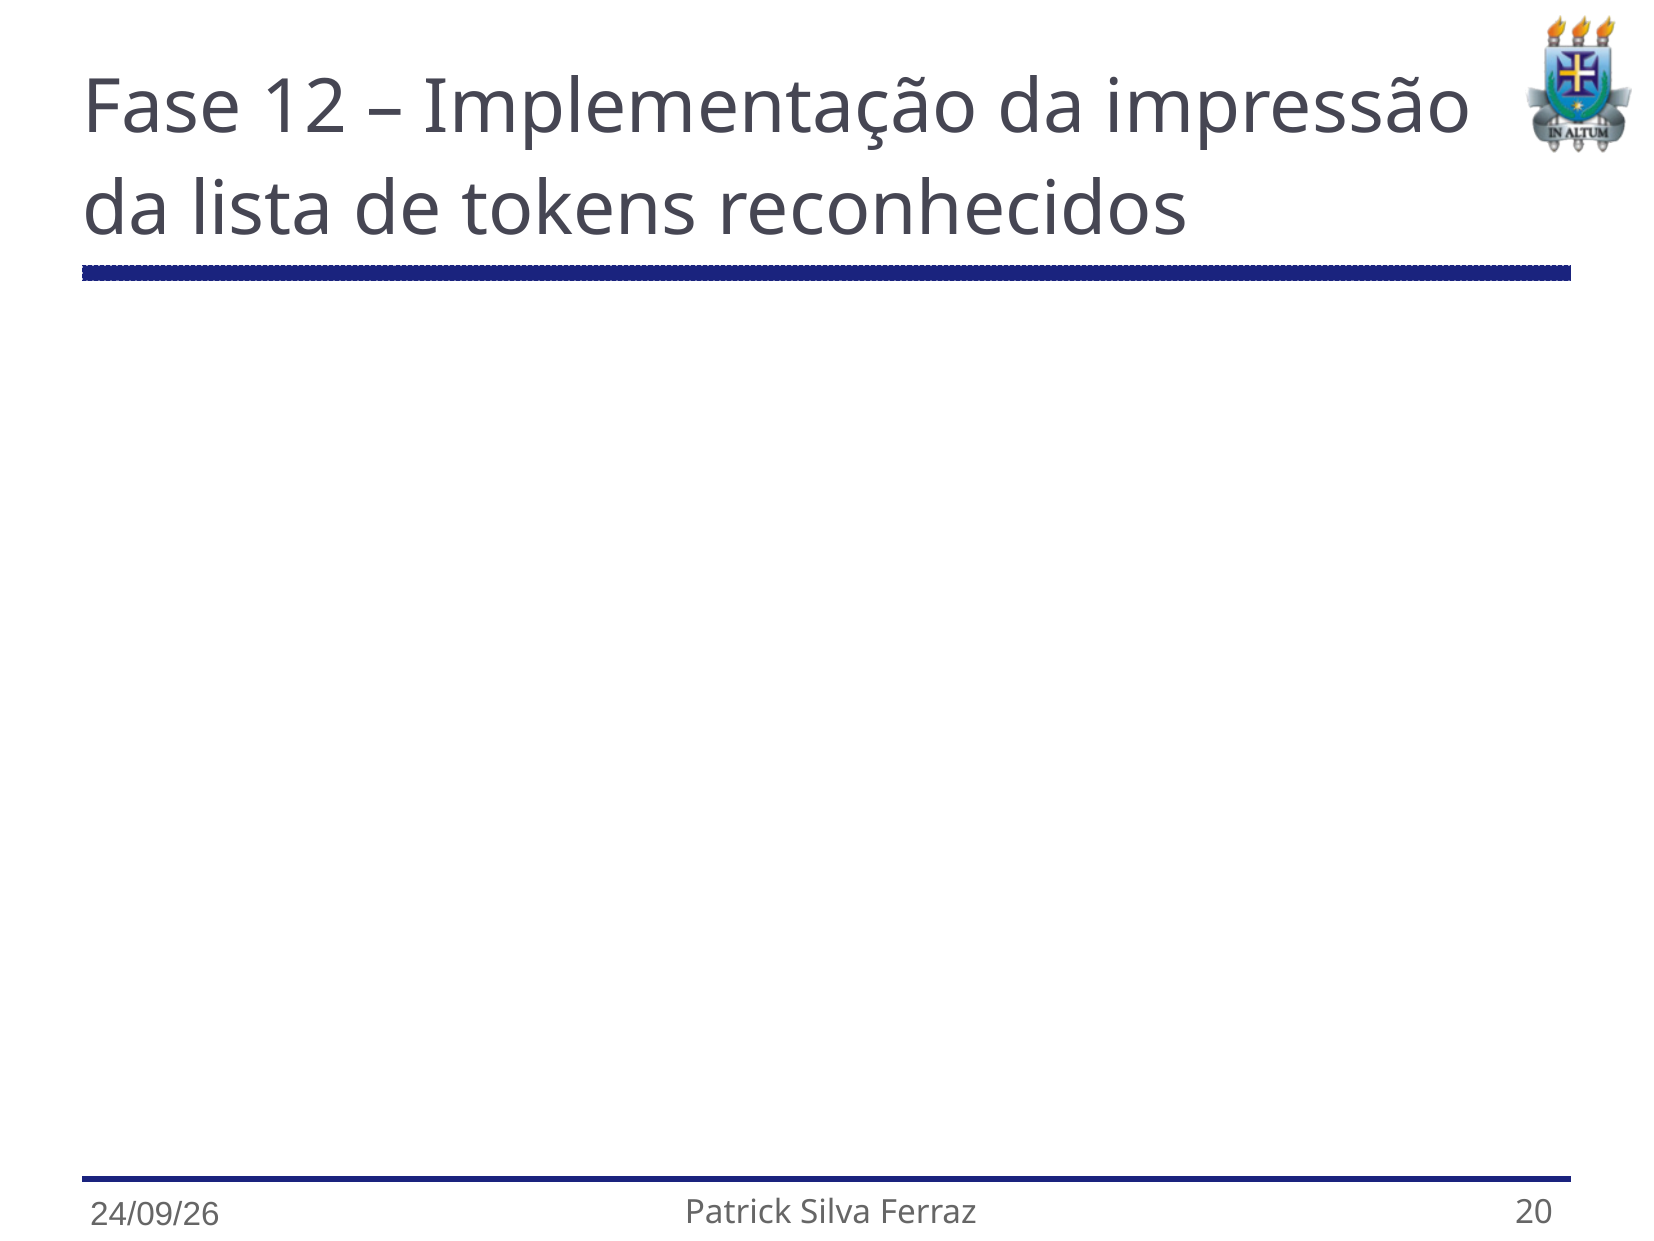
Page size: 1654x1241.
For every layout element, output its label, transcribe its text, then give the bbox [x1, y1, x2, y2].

title Fase 12 – Implementação da impressão da lista de tokens reconhecidos [82, 49, 1571, 257]
picture [1525, 15, 1632, 153]
